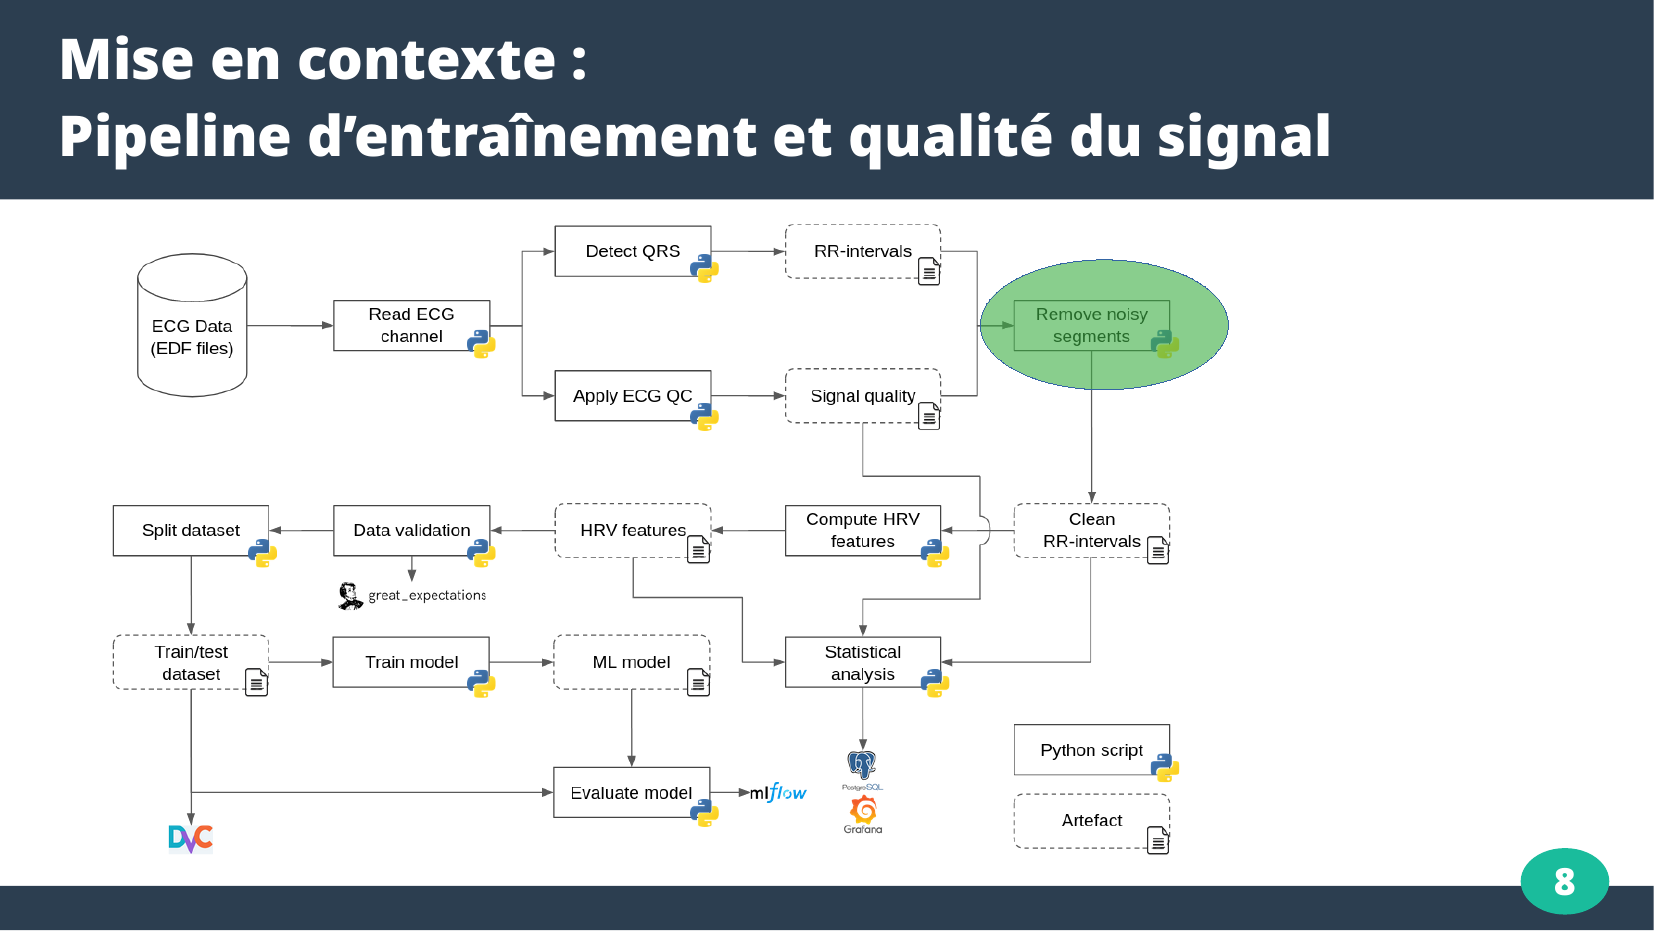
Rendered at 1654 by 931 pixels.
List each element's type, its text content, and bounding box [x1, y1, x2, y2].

picture [79, 212, 1217, 864]
title Mise en contexte : Pipeline d’entraînement et qualité du signal [59, 37, 1595, 155]
text_box [980, 259, 1229, 390]
